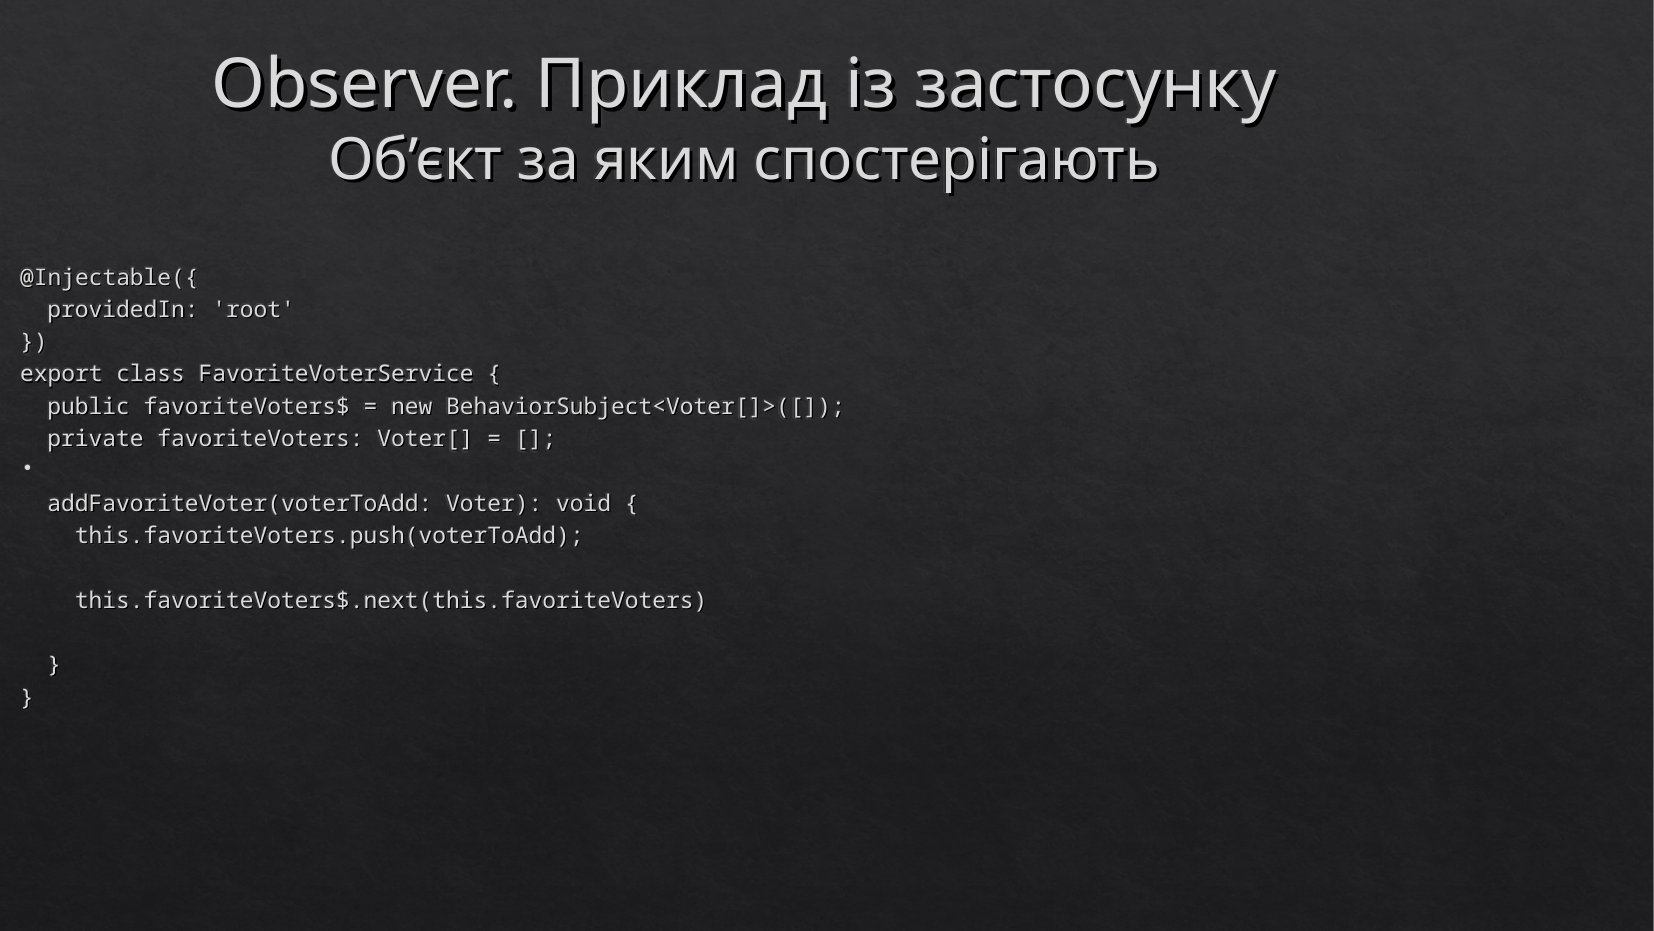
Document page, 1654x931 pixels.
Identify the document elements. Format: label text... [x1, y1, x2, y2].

subtitle @Injectable({ providedIn: 'root' }) export class FavoriteVoterService { public favoriteVoters$ = new BehaviorSubject<Voter[]>([]); private favoriteVoters: Voter[] = []; addFavoriteVoter(voterToAdd: Voter): void { this.favoriteVoters.push(voterToAdd); this.favoriteVoters$.next(this.favoriteVoters) } } [0, 218, 1489, 759]
title Observer. Приклад із застосунку Об’єкт за яким спостерігають [0, 28, 1489, 202]
